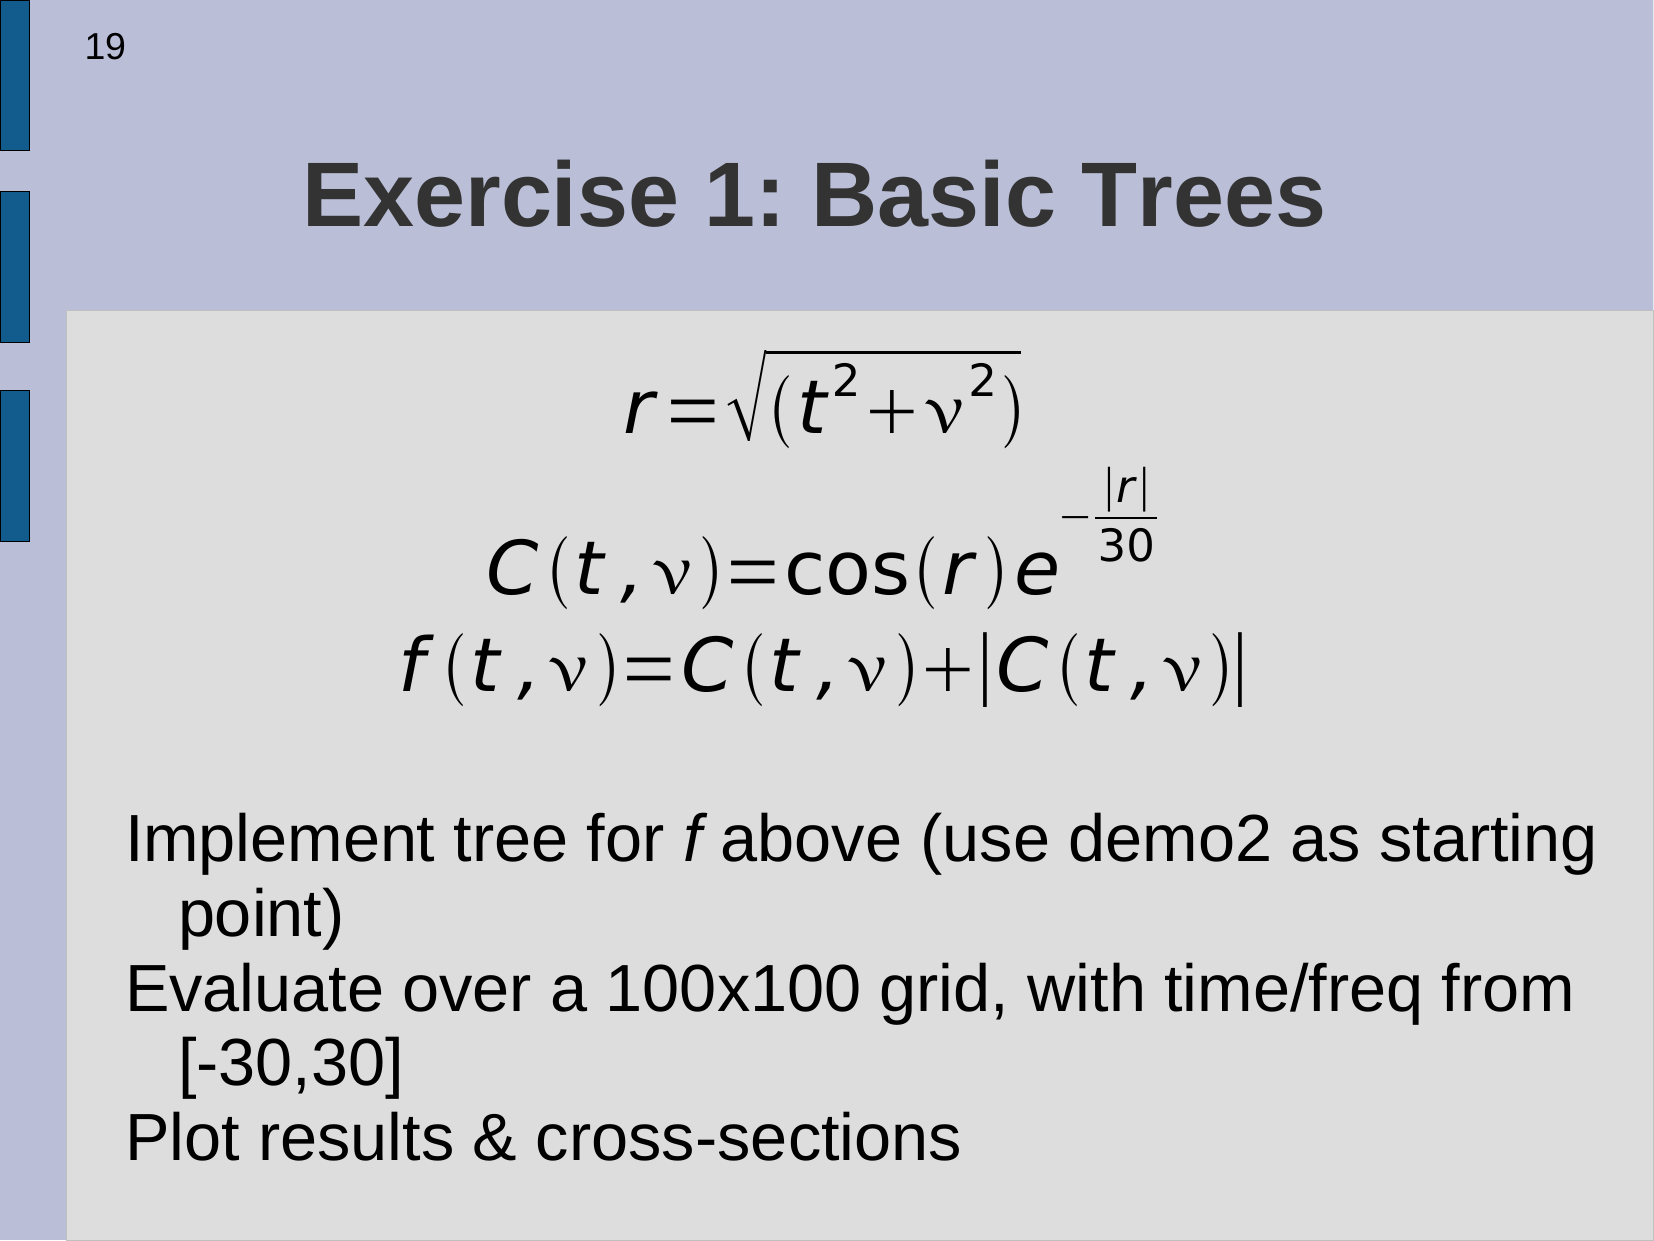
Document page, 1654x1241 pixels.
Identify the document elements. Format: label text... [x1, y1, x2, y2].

chart [392, 347, 1262, 714]
text_box <number> [108, 18, 232, 92]
title Exercise 1: Basic Trees [121, 91, 1534, 299]
list Implement tree for f above (use demo2 as starting point) Evaluate over a 100x100 grid, with time/freq from [-30,30] Plot results & cross-sections [107, 801, 1617, 1190]
